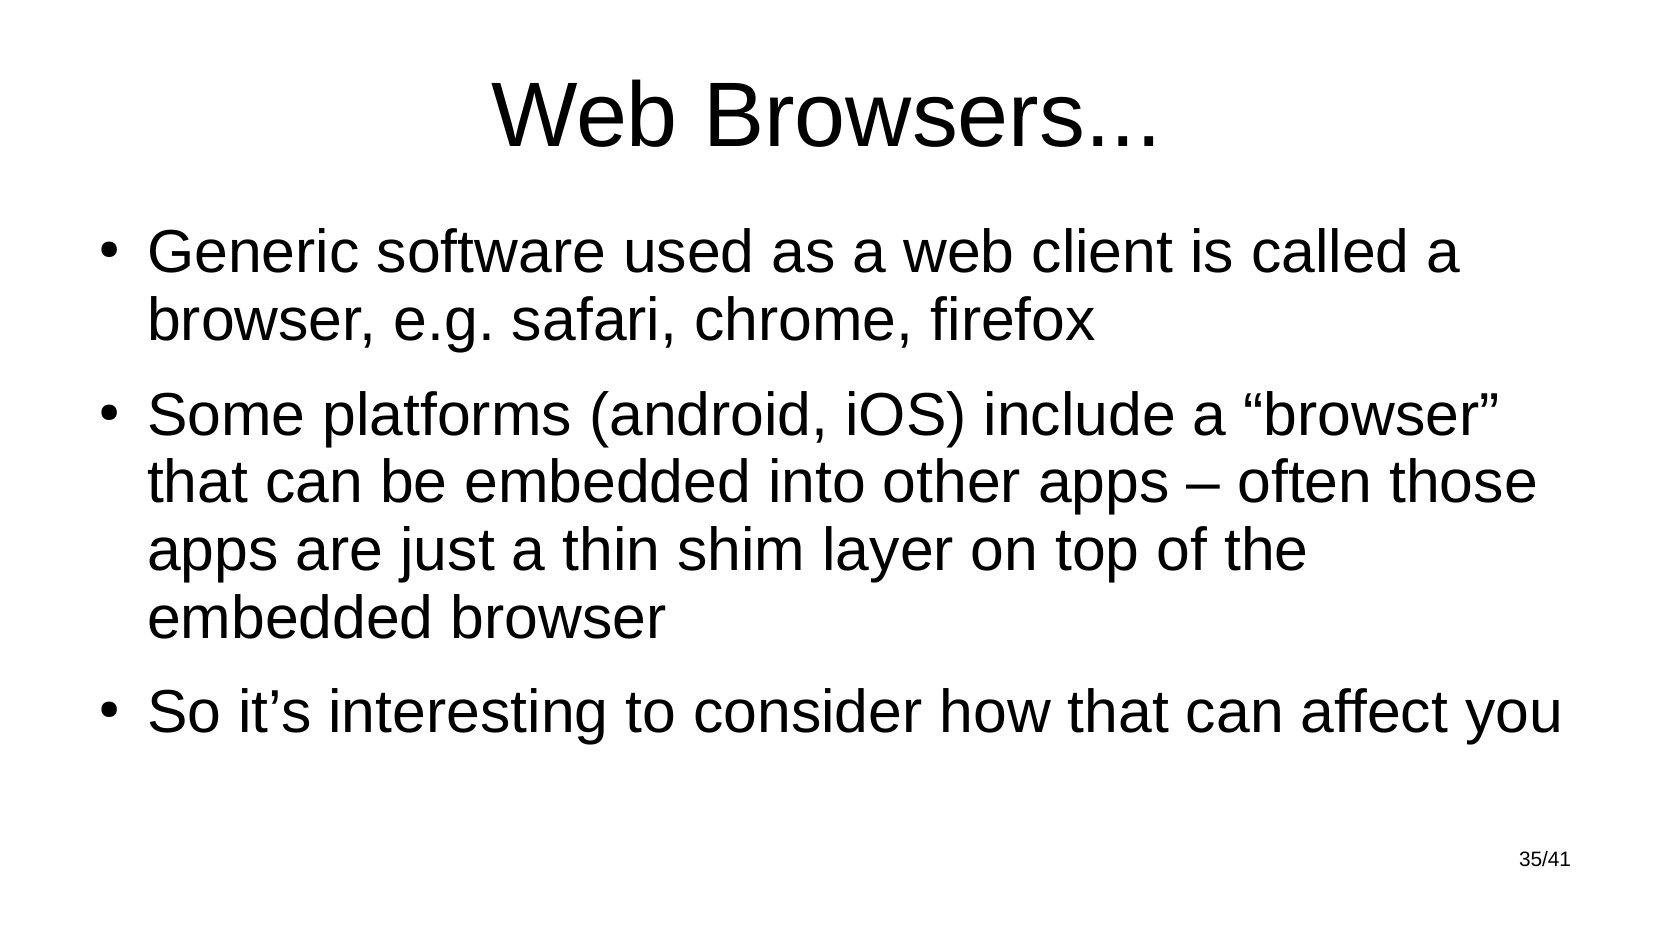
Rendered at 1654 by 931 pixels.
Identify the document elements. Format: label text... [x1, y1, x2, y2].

list Generic software used as a web client is called a browser, e.g. safari, chrome, firefox Some platforms (android, iOS) include a “browser” that can be embedded into other apps – often those apps are just a thin shim layer on top of the embedded browser So it’s interesting to consider how that can affect you [82, 217, 1571, 758]
title Web Browsers... [82, 37, 1571, 193]
